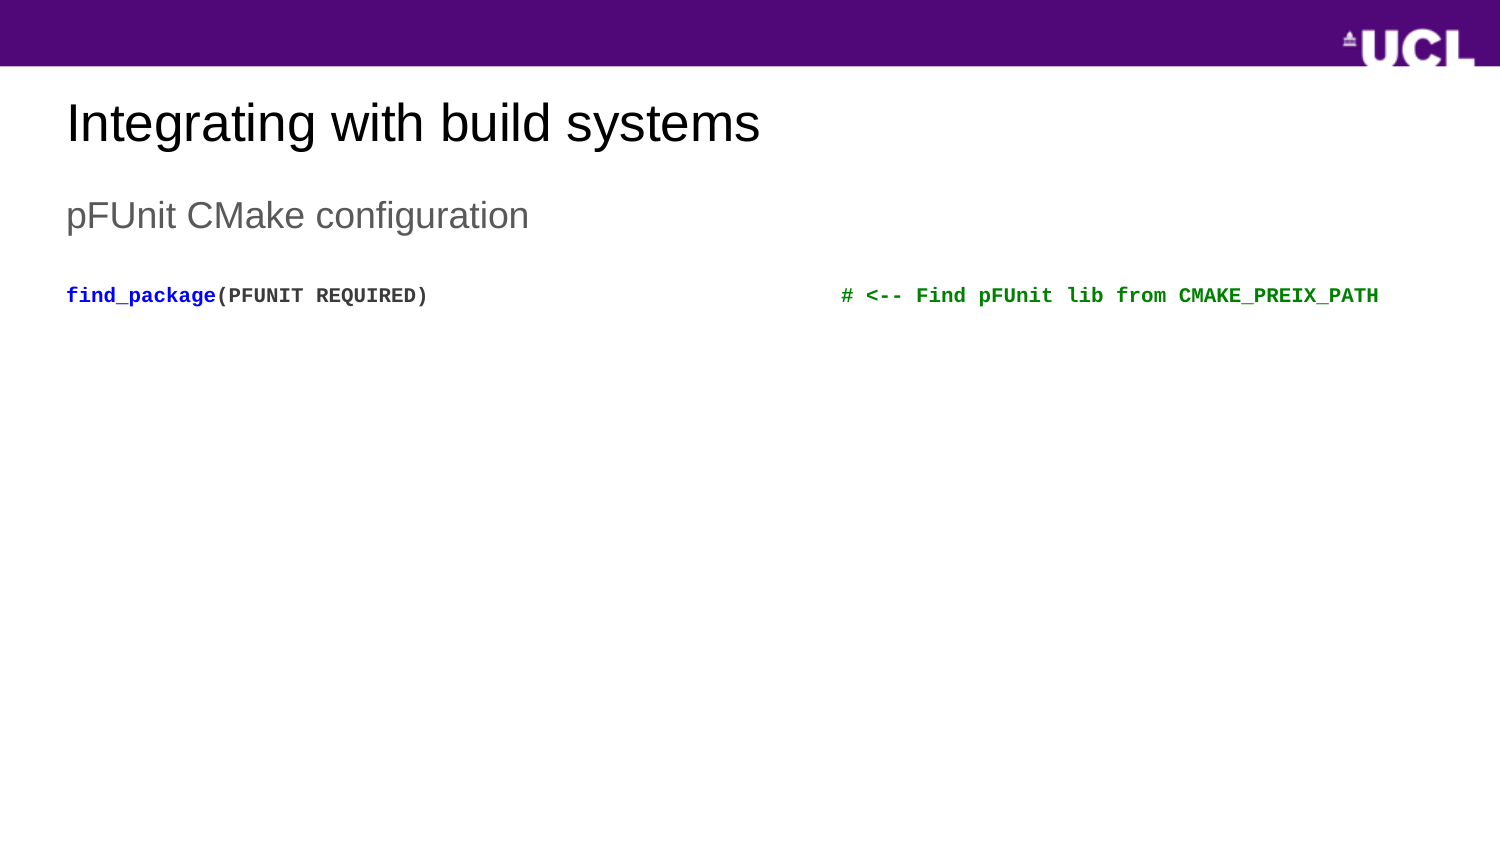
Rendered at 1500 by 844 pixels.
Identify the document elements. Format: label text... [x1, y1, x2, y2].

text_box find_package(PFUNIT REQUIRED) # <-- Find pFUnit lib from CMAKE_PREIX_PATH [51, 259, 1500, 841]
title Integrating with build systems [51, 72, 1449, 167]
picture [0, 0, 1500, 844]
list pFUnit CMake configuration [51, 168, 1449, 256]
